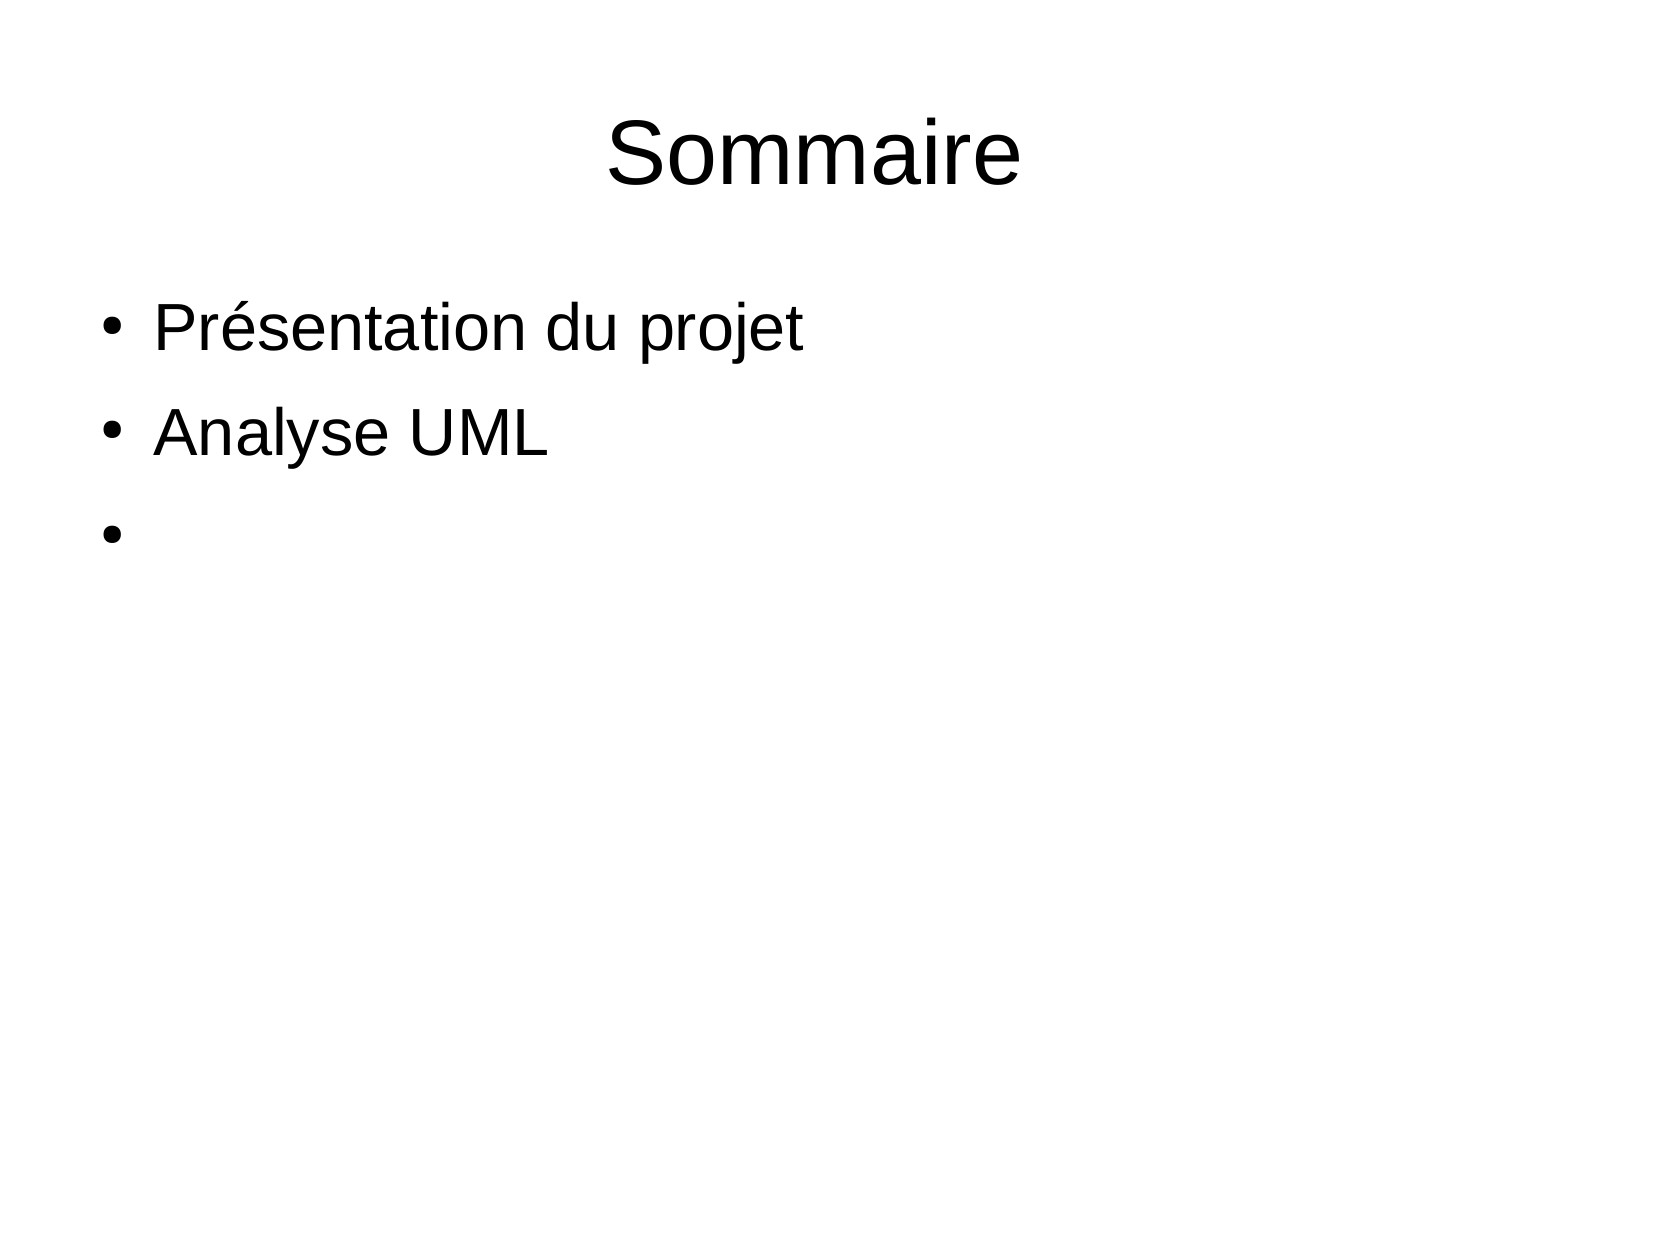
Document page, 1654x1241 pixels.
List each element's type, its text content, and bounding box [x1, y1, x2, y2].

list Présentation du projet Analyse UML [82, 290, 1571, 1010]
title Sommaire [82, 49, 1571, 257]
